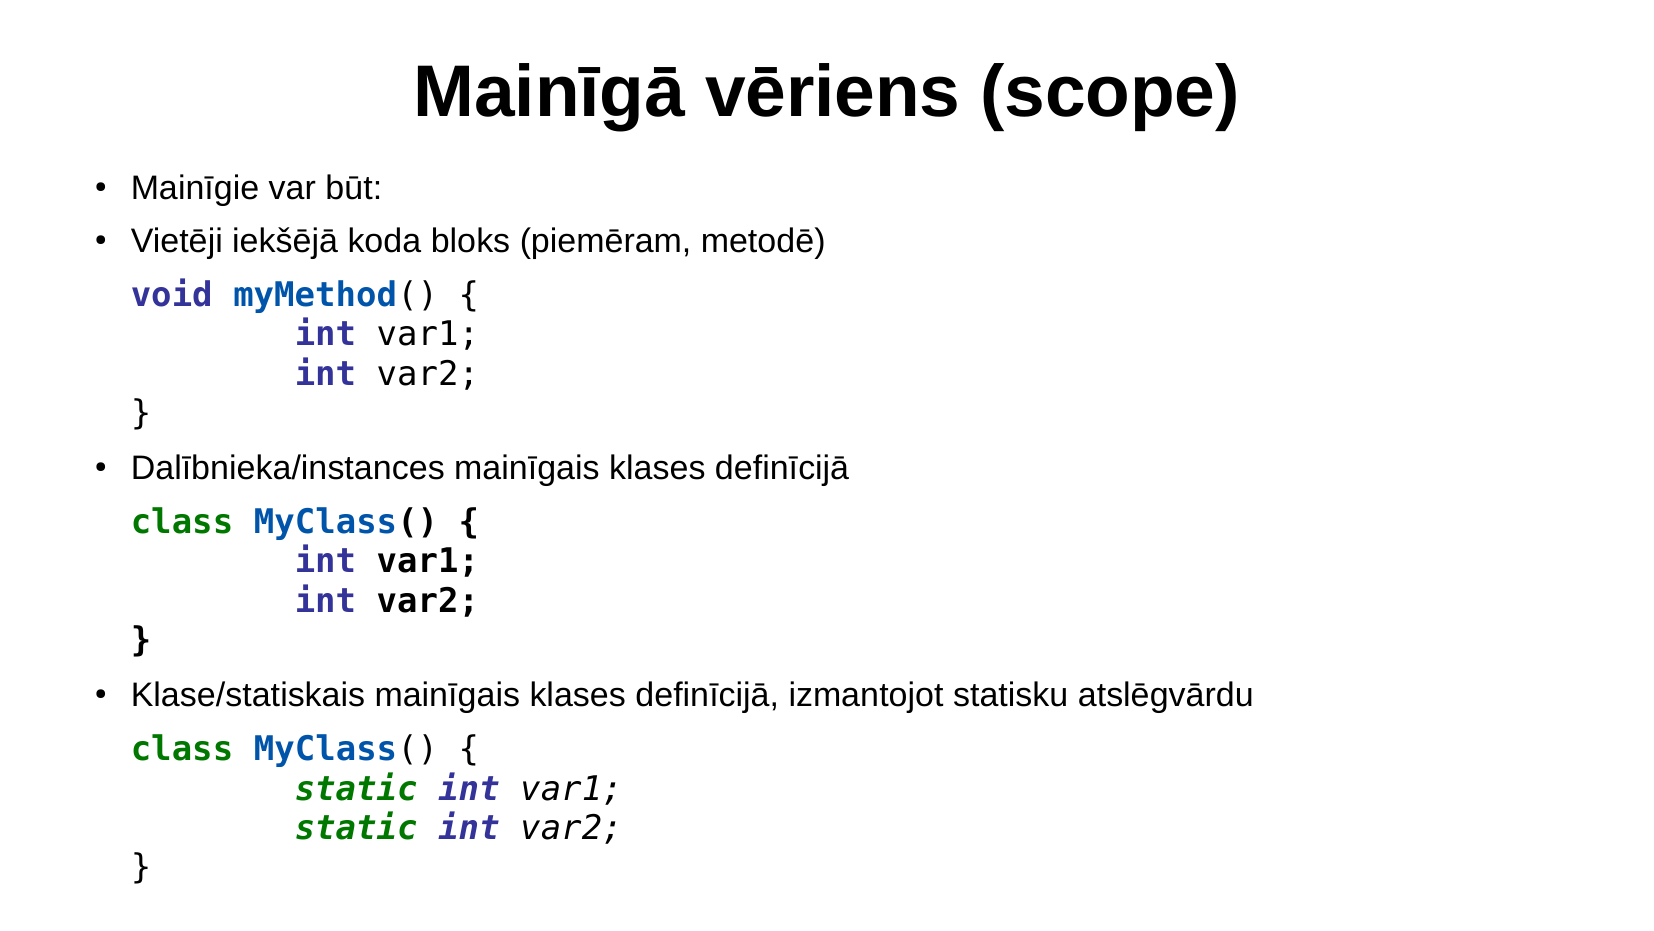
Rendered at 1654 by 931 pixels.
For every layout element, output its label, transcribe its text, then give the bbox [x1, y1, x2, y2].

title Mainīgā vēriens (scope) [82, 37, 1571, 147]
list Mainīgie var būt: Vietēji iekšējā koda bloks (piemēram, metodē) void myMethod() { int var1; int var2; } Dalībnieka/instances mainīgais klases definīcijā class MyClass() { int var1; int var2; } Klase/statiskais mainīgais klases definīcijā, izmantojot statisku atslēgvārdu class MyClass() { static int var1; static int var2; } [82, 168, 1538, 889]
